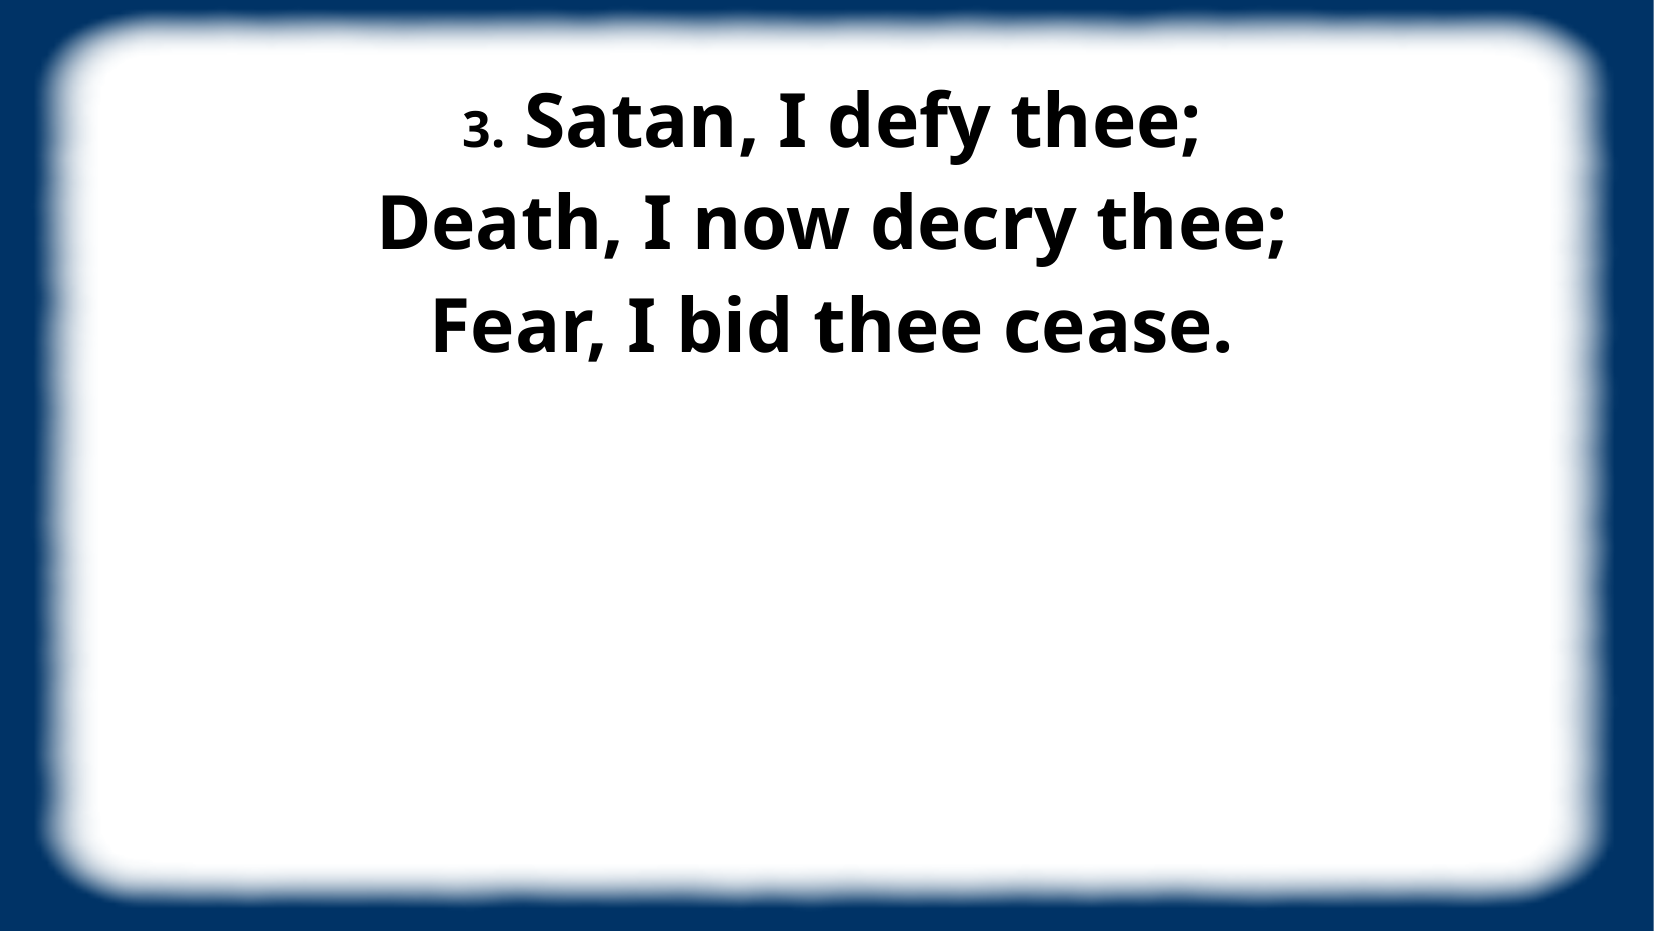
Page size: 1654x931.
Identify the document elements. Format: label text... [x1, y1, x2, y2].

picture [0, 0, 1654, 931]
text_box 3. Satan, I defy thee; Death, I now decry thee; Fear, I bid thee cease. [90, 60, 1576, 391]
